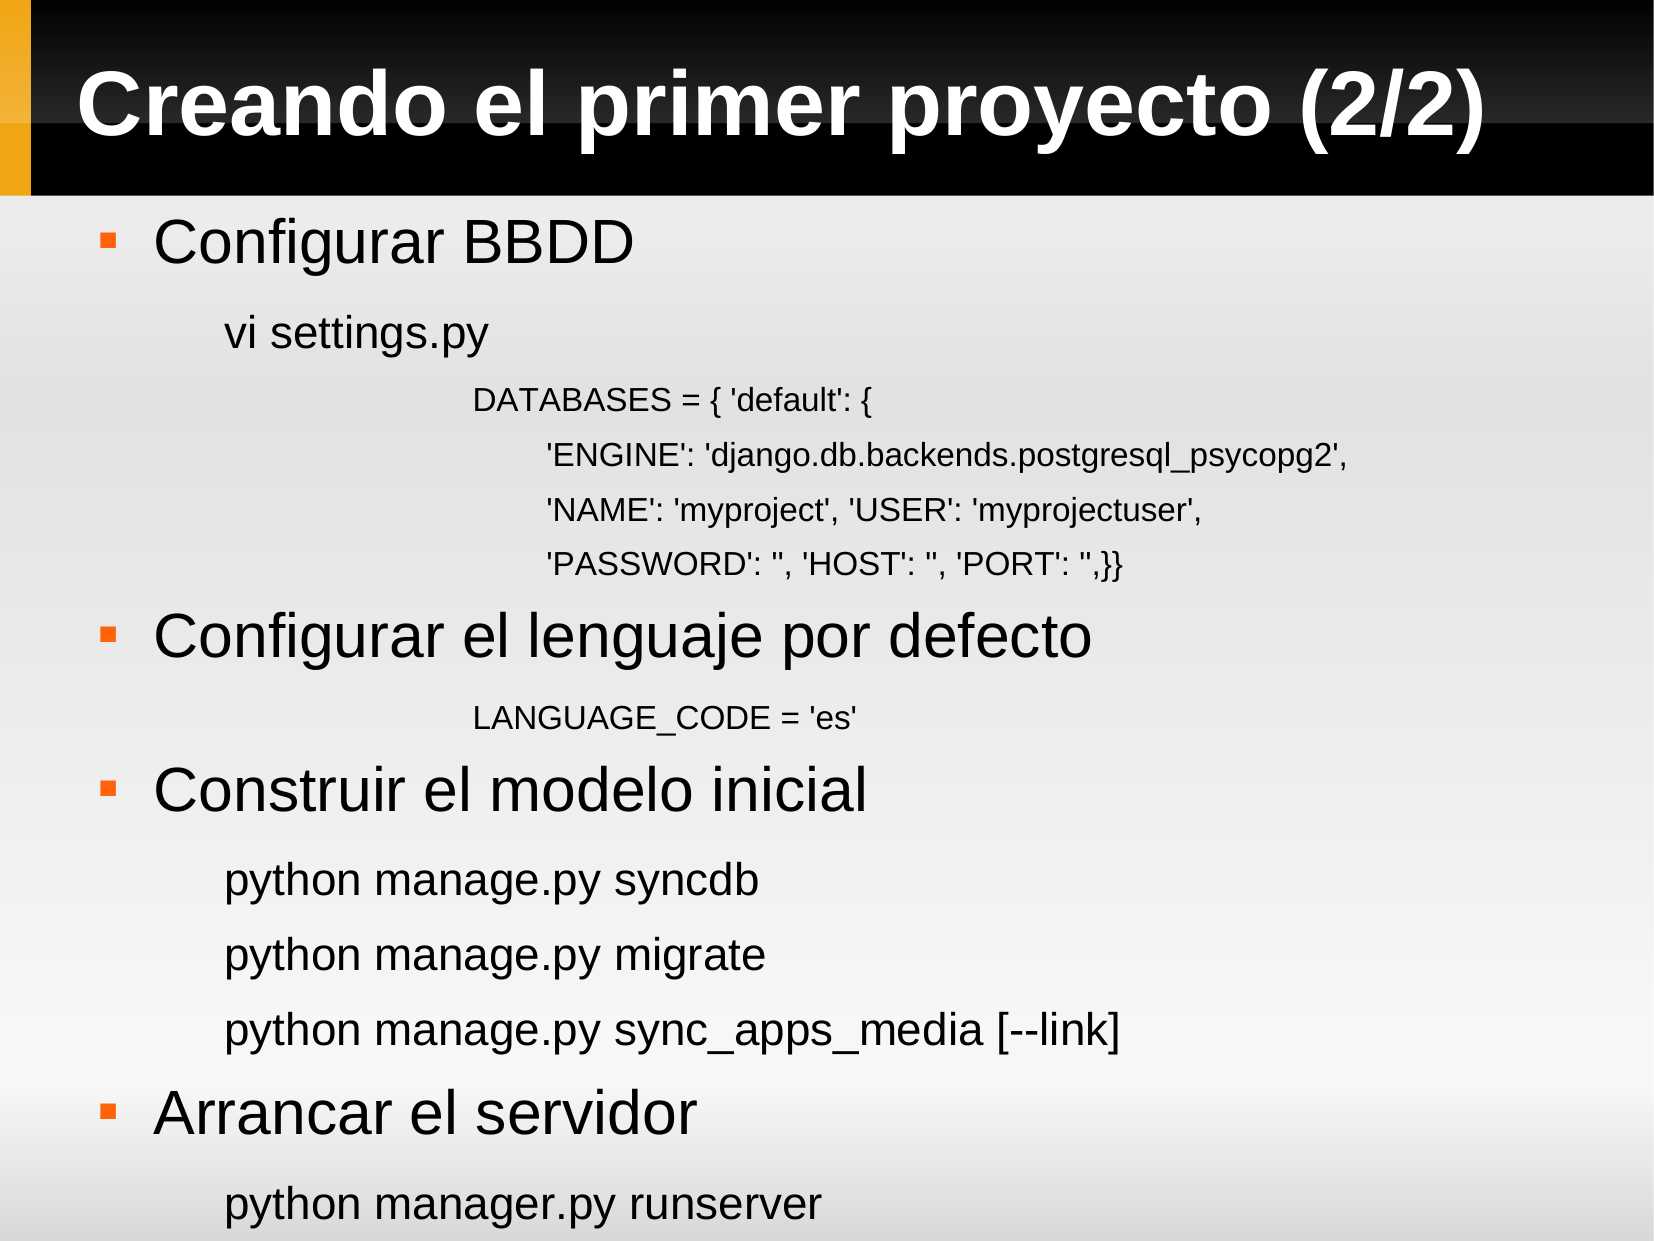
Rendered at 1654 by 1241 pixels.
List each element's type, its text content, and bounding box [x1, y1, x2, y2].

list Configurar BBDD vi settings.py DATABASES = { 'default': { 'ENGINE': 'django.db.backends.postgresql_psycopg2', 'NAME': 'myproject', 'USER': 'myprojectuser', 'PASSWORD': '', 'HOST': '', 'PORT': '',}} Configurar el lenguaje por defecto LANGUAGE_CODE = 'es' Construir el modelo inicial python manage.py syncdb python manage.py migrate python manage.py sync_apps_media [--link] Arrancar el servidor python manager.py runserver [82, 207, 1571, 1230]
title Creando el primer proyecto (2/2) [76, 0, 1565, 208]
picture [0, 0, 1654, 1241]
